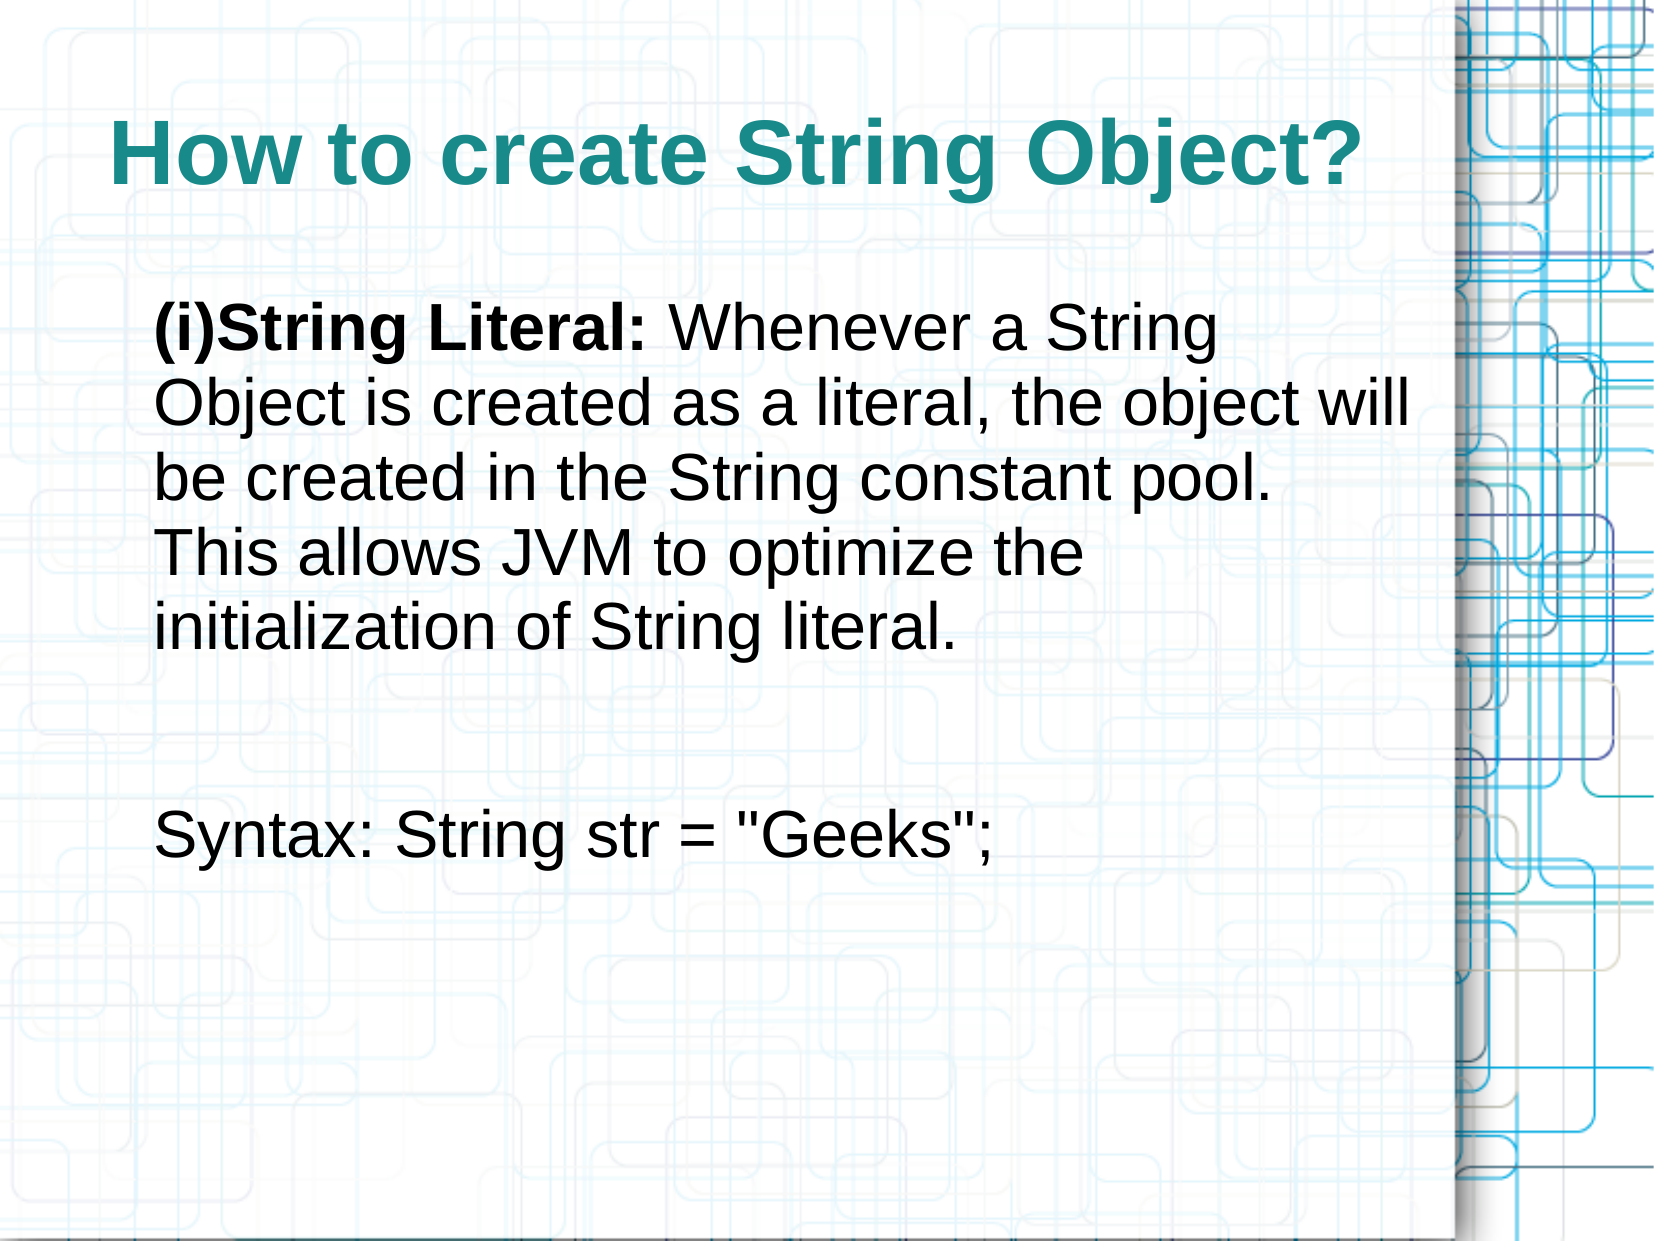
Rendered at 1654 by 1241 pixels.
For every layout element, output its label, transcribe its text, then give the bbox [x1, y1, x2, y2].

picture [0, 0, 1654, 1241]
list (i)String Literal: Whenever a String Object is created as a literal, the object will be created in the String constant pool. This allows JVM to optimize the initialization of String literal. Syntax: String str = "Geeks"; [82, 290, 1418, 1109]
title How to create String Object? [59, 49, 1418, 257]
